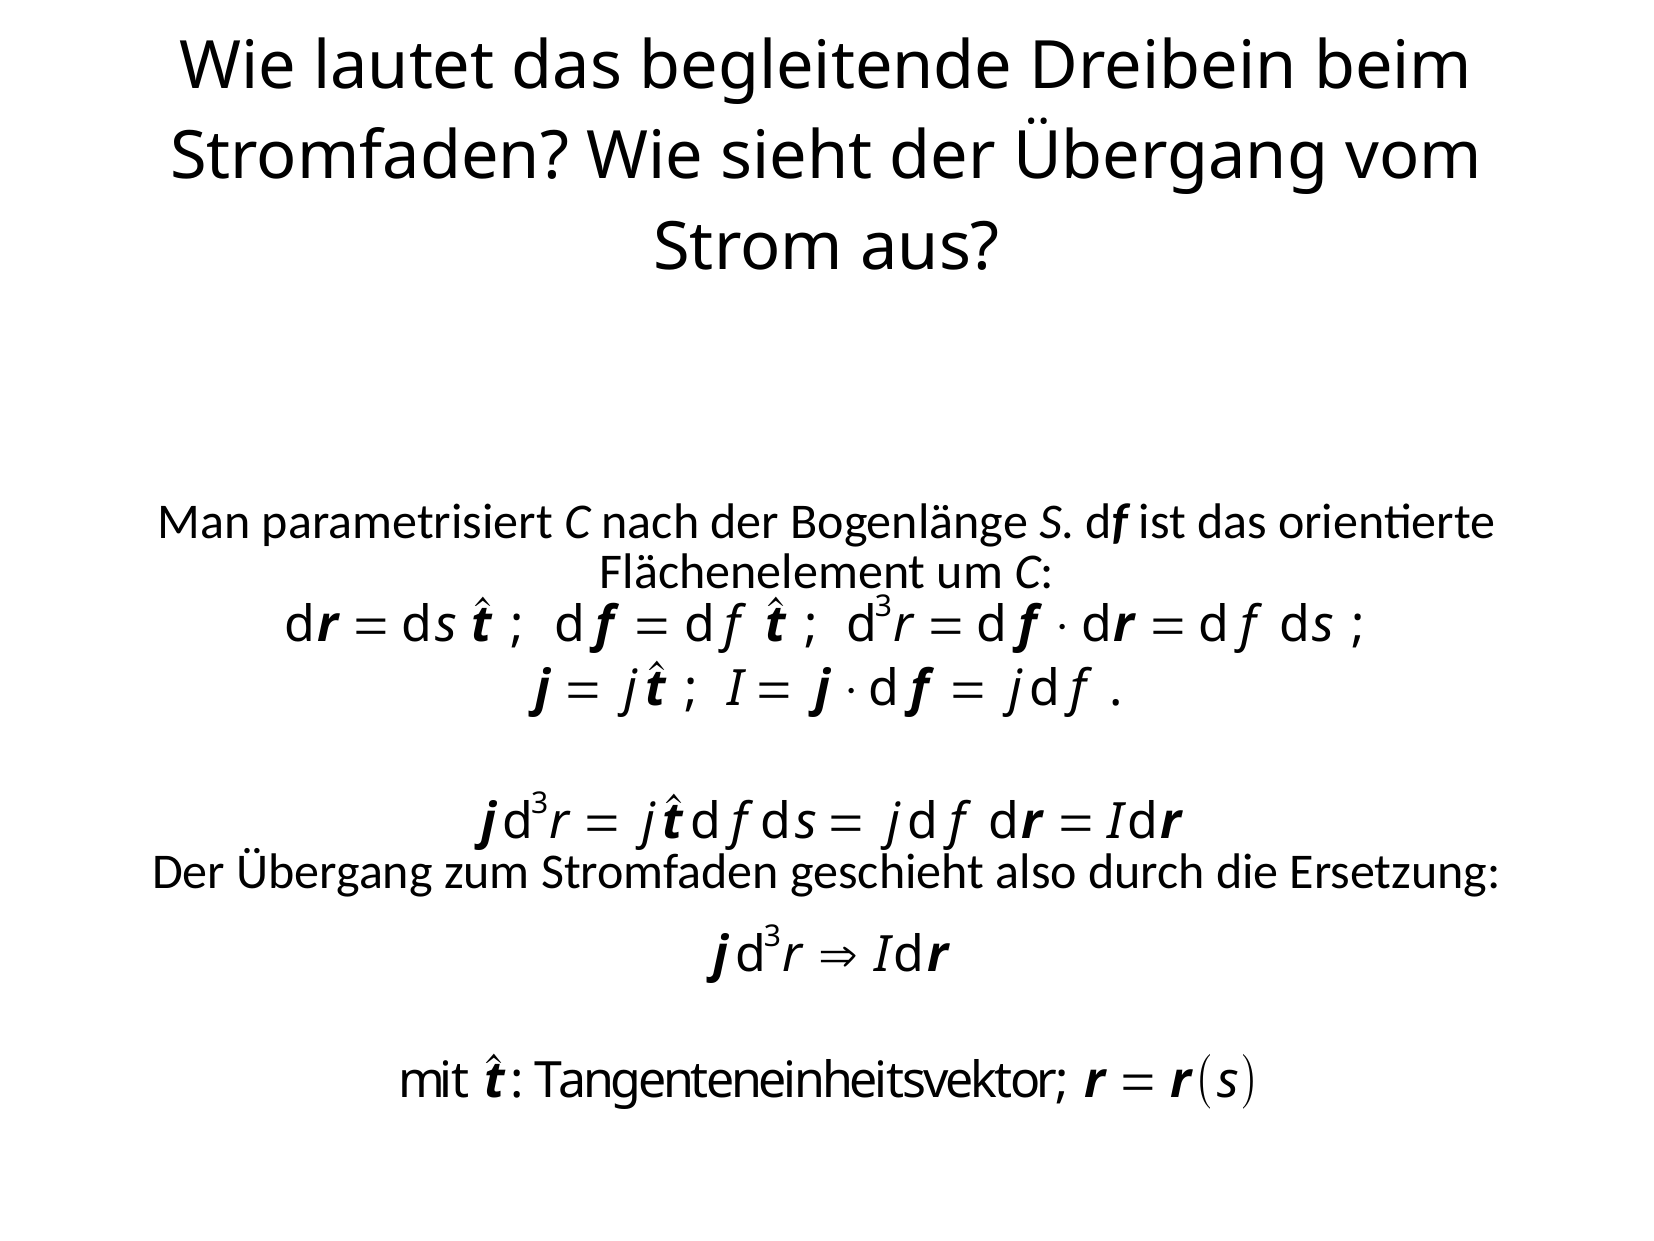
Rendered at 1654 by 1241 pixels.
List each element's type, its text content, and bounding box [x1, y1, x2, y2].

subtitle Man parametrisiert C nach der Bogenlänge S. df ist das orientierte Flächenelement um C: Der Übergang zum Stromfaden geschieht also durch die Ersetzung: [82, 434, 1571, 1167]
chart [277, 588, 1376, 1113]
title Wie lautet das begleitende Dreibein beim Stromfaden? Wie sieht der Übergang vom Strom aus? [82, 19, 1571, 287]
